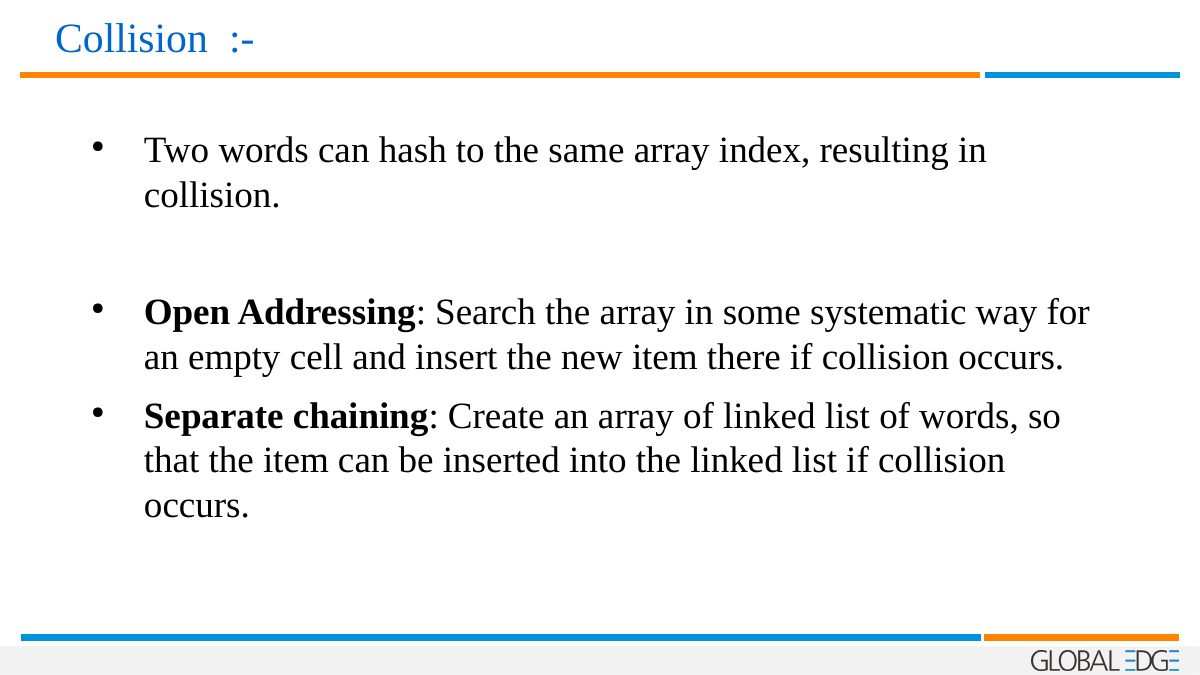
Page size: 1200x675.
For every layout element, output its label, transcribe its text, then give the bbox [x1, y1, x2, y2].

list Two words can hash to the same array index, resulting in collision. Open Addressing: Search the array in some systematic way for an empty cell and insert the new item there if collision occurs. Separate chaining: Create an array of linked list of words, so that the item can be inserted into the linked list if collision occurs. [59, 118, 1111, 579]
text_box Collision :- [12, 9, 1088, 63]
picture [1031, 650, 1179, 671]
